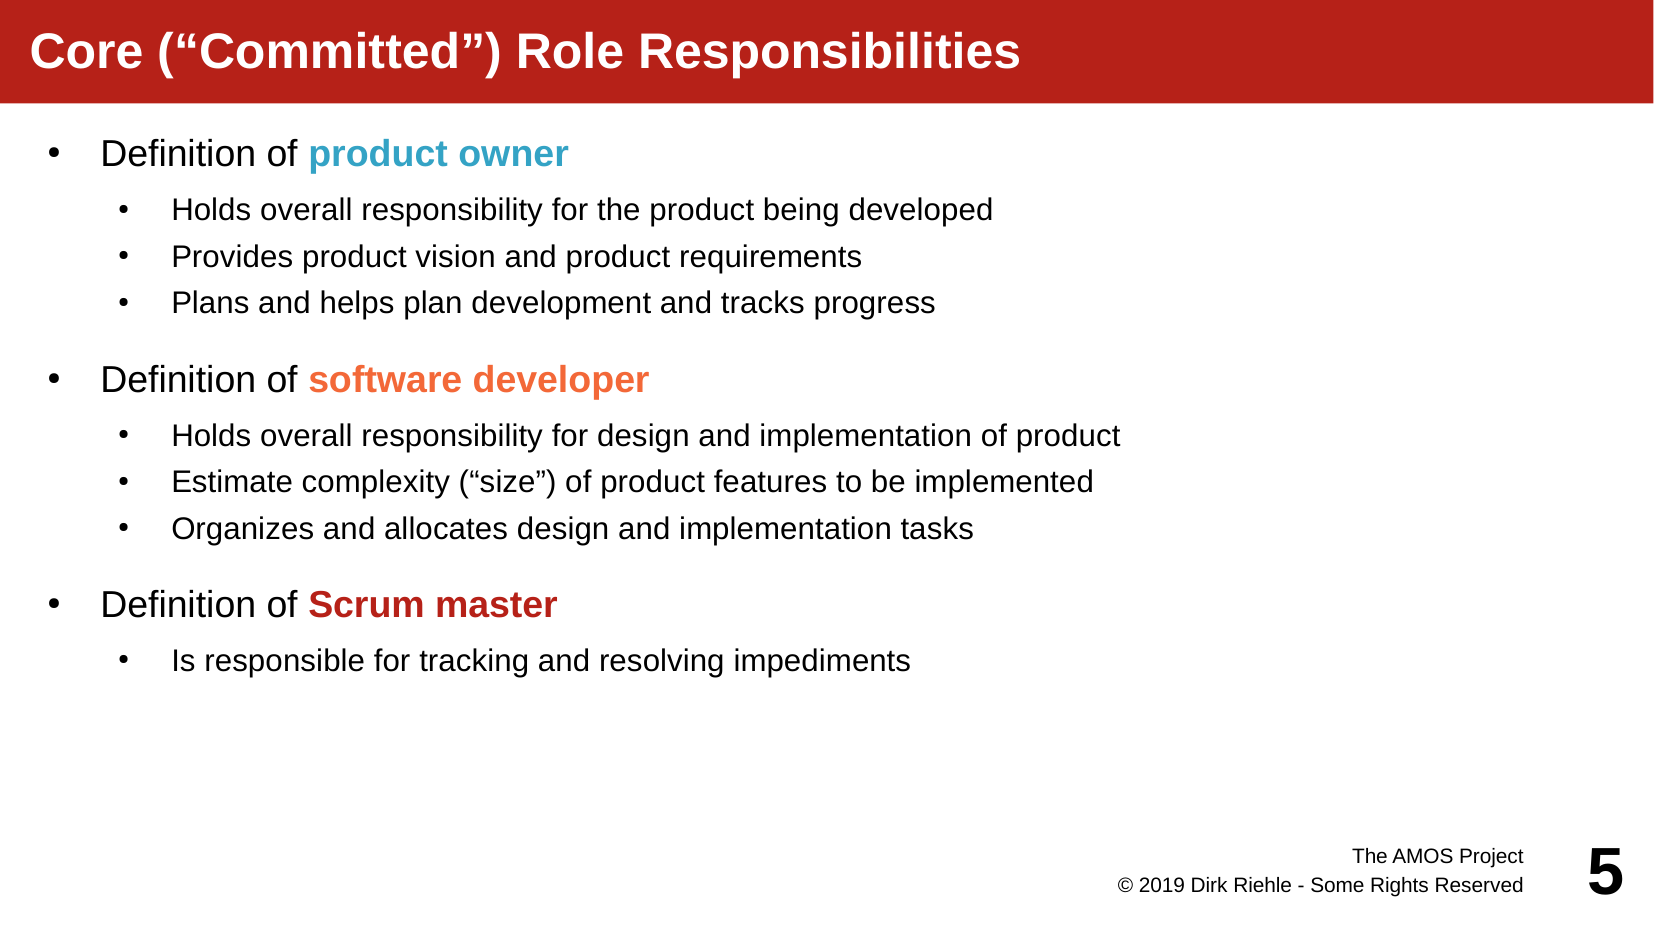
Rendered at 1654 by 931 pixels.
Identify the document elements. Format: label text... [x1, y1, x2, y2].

title Core (“Committed”) Role Responsibilities [0, 0, 1654, 104]
list Definition of product owner Holds overall responsibility for the product being developed Provides product vision and product requirements Plans and helps plan development and tracks progress Definition of software developer Holds overall responsibility for design and implementation of product Estimate complexity (“size”) of product features to be implemented Organizes and allocates design and implementation tasks Definition of Scrum master Is responsible for tracking and resolving impediments [29, 132, 1625, 798]
